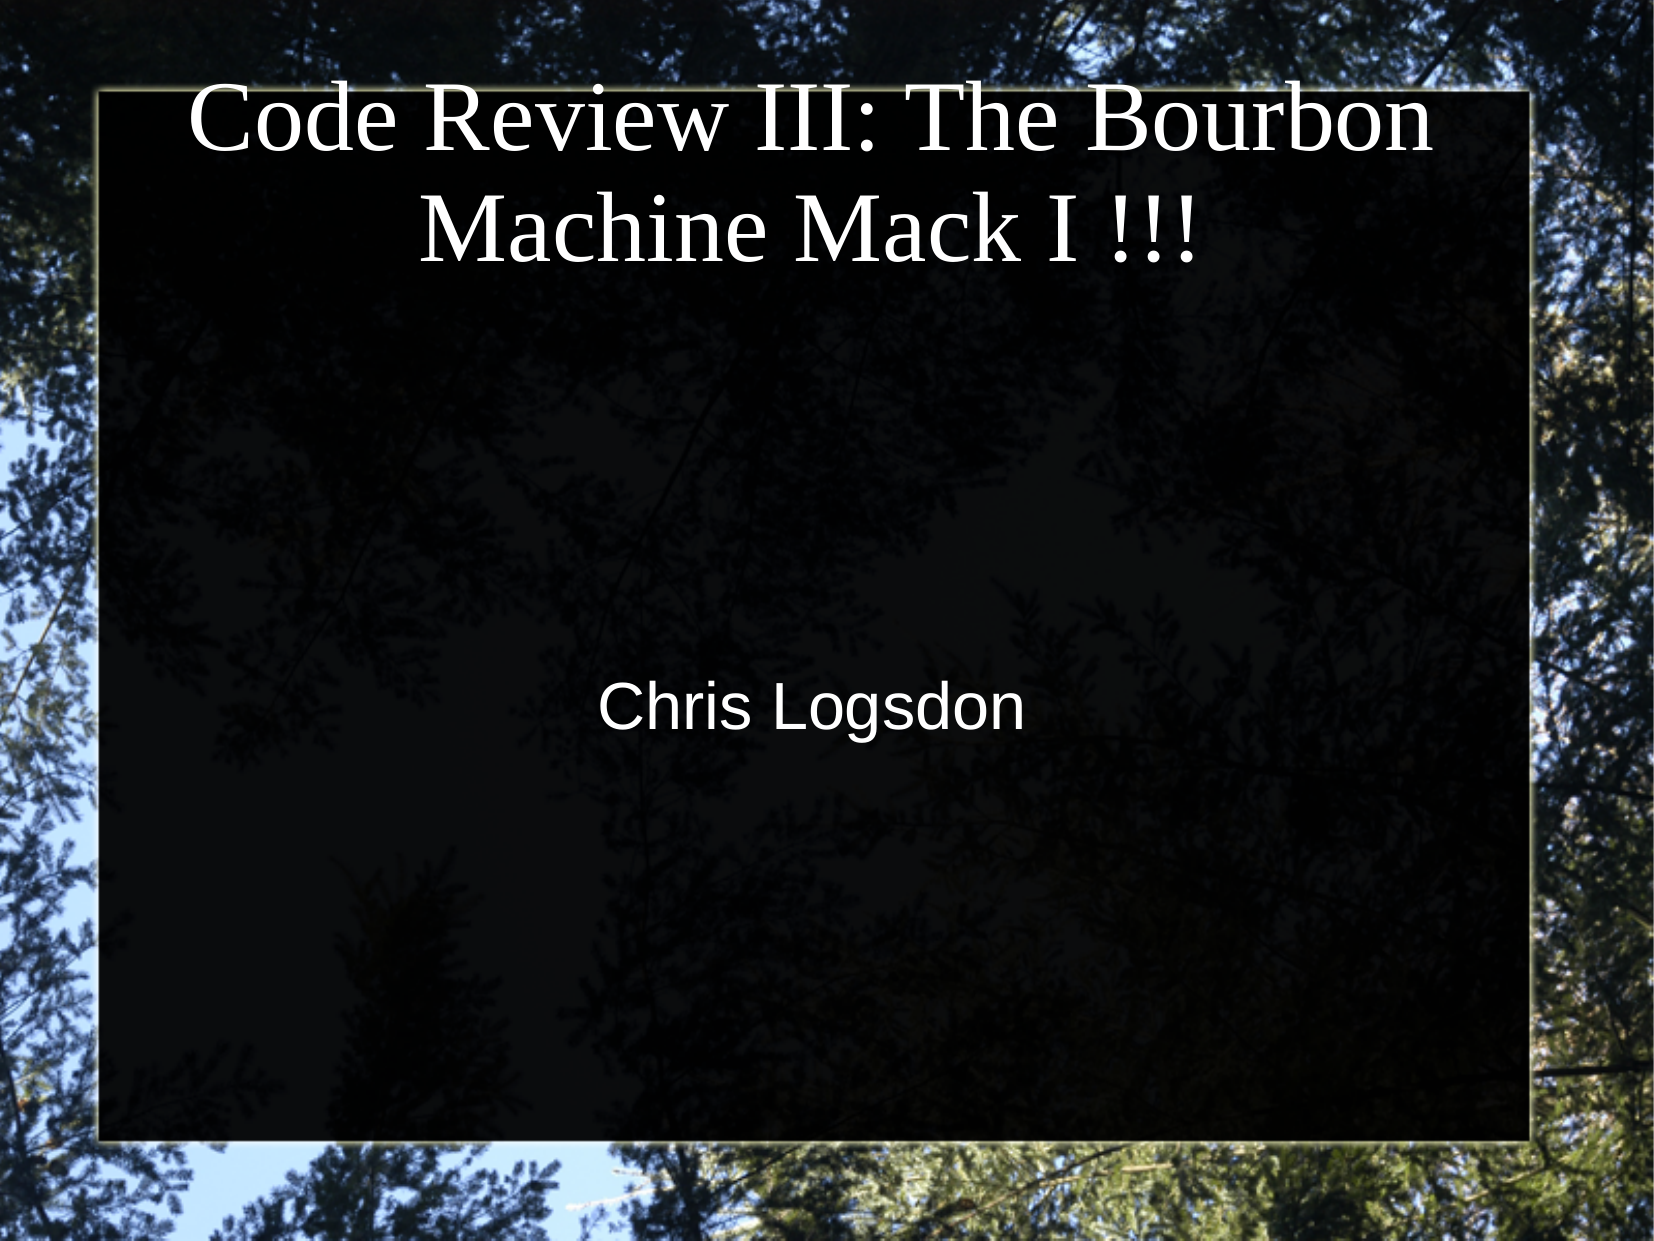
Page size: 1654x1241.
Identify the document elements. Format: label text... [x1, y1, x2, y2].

subtitle Chris Logsdon [88, 290, 1536, 1123]
picture [0, 0, 1654, 1241]
title Code Review III: The Bourbon Machine Mack I !!! [88, 61, 1536, 284]
